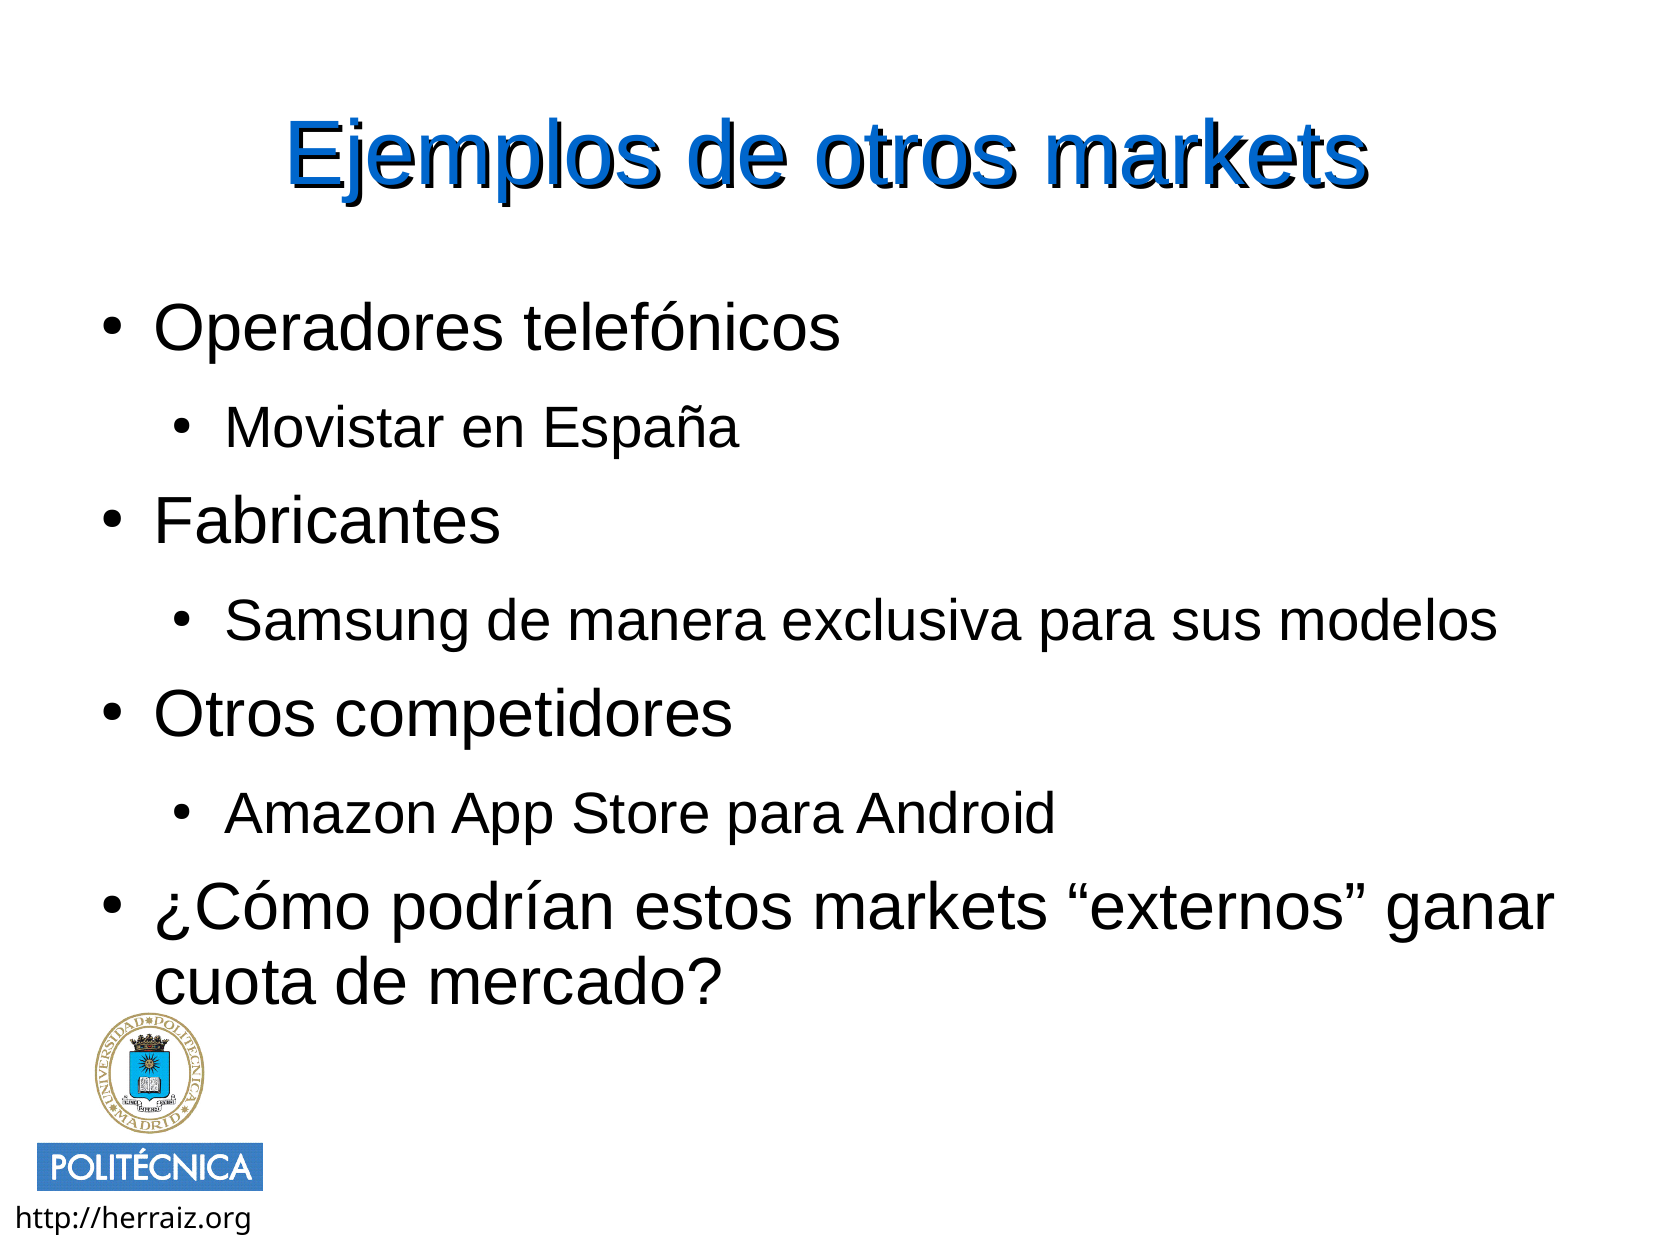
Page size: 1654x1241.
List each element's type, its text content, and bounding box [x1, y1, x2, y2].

picture [37, 1012, 263, 1191]
title Ejemplos de otros markets [82, 49, 1571, 257]
list Operadores telefónicos Movistar en España Fabricantes Samsung de manera exclusiva para sus modelos Otros competidores Amazon App Store para Android ¿Cómo podrían estos markets “externos” ganar cuota de mercado? [82, 290, 1571, 1109]
